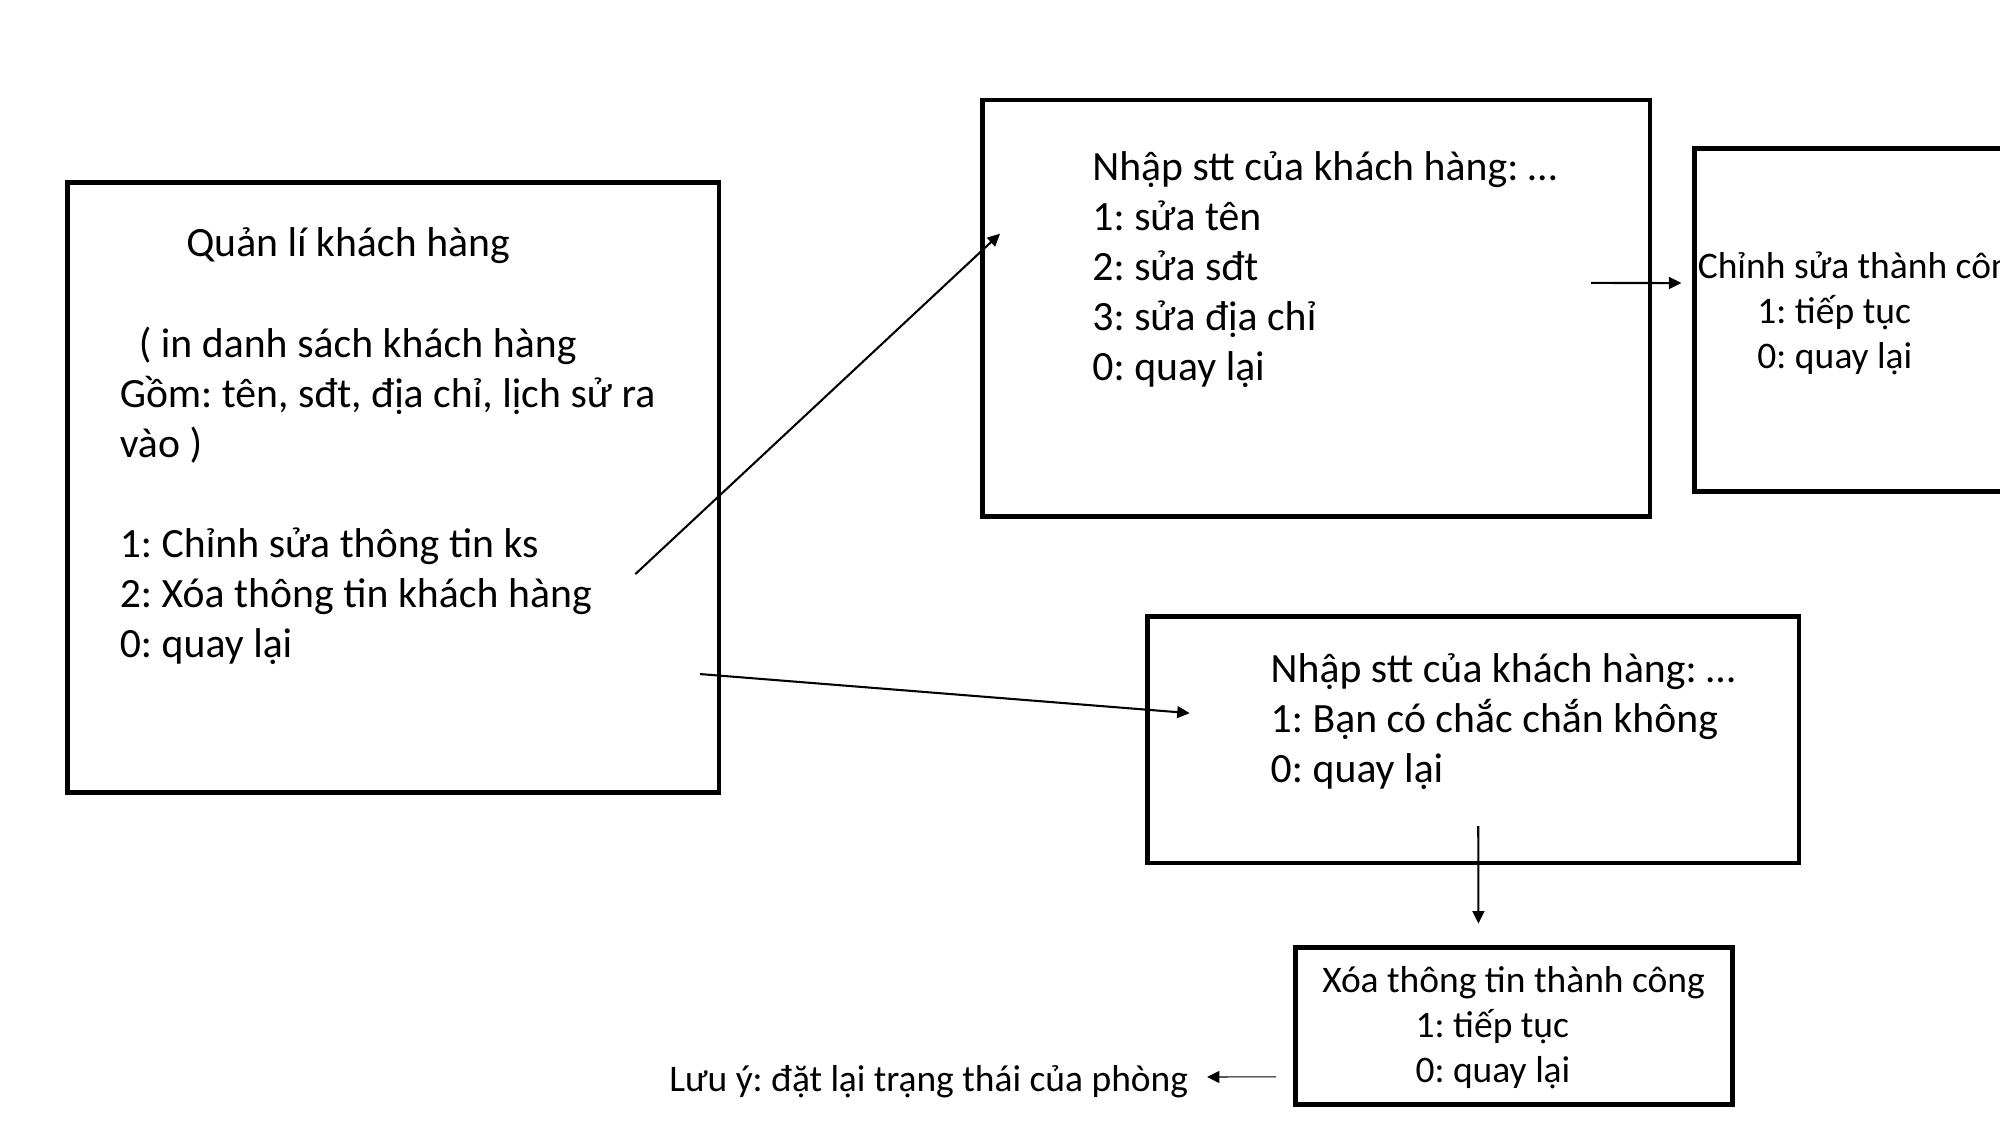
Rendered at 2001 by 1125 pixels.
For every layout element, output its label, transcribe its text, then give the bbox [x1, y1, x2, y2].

text_box Nhập stt của khách hàng: … 1: Bạn có chắc chắn không 0: quay lại [1255, 633, 1751, 799]
text_box [1295, 947, 1733, 1105]
text_box Lưu ý: đặt lại trạng thái của phòng [654, 1046, 1204, 1107]
text_box [1694, 384, 2000, 492]
text_box [1694, 148, 2000, 233]
text_box [982, 99, 1650, 517]
text_box [1147, 616, 1799, 863]
text_box Chỉnh sửa thành công 1: tiếp tục 0: quay lại [1683, 233, 2000, 384]
text_box [713, 499, 719, 674]
text_box Xóa thông tin thành công 1: tiếp tục 0: quay lại [1307, 948, 1721, 1098]
text_box Nhập stt của khách hàng: … 1: sửa tên 2: sửa sđt 3: sửa địa chỉ 0: quay lại [1077, 131, 1573, 397]
text_box [67, 182, 719, 793]
text_box Quản lí khách hàng ( in danh sách khách hàng Gồm: tên, sđt, địa chỉ, lịch sử ra vào ) 1: Chỉnh sửa thông tin ks 2: Xóa thông tin khách hàng 0: quay lại [104, 207, 718, 673]
